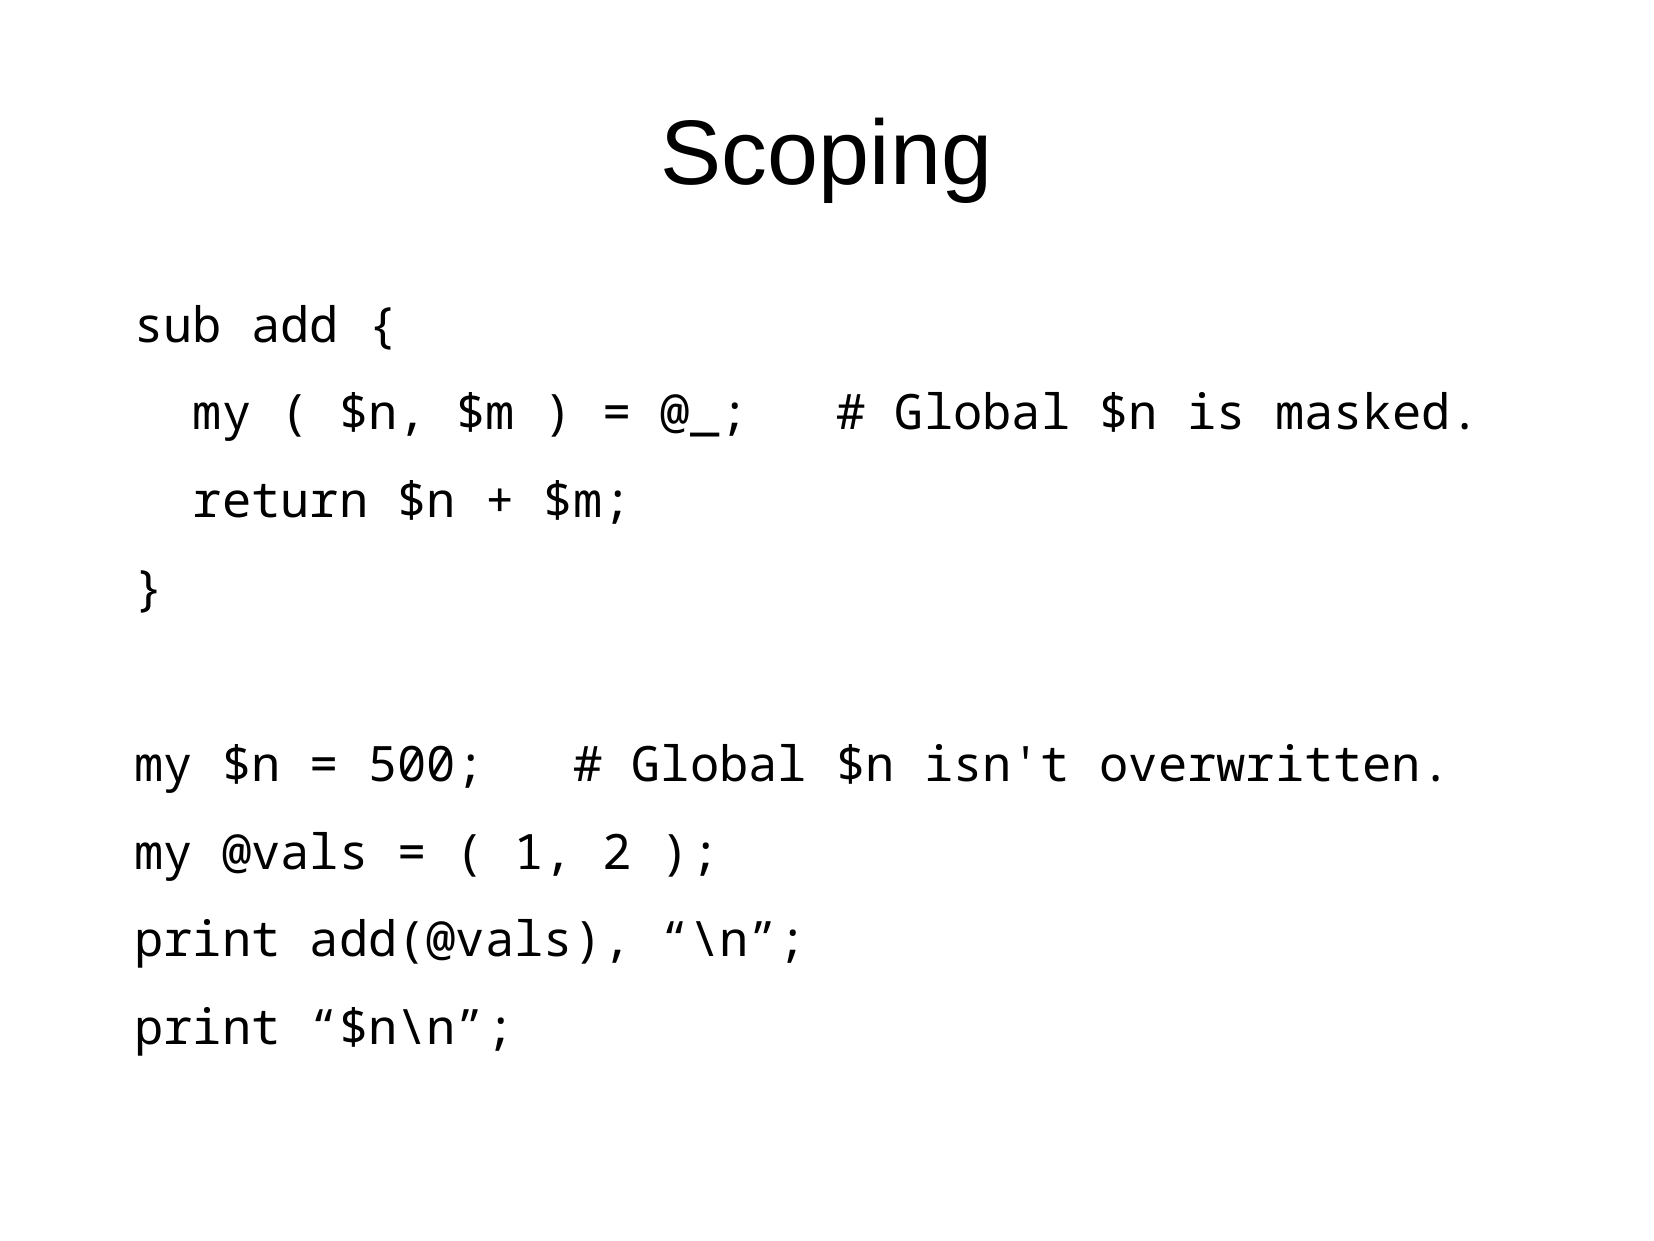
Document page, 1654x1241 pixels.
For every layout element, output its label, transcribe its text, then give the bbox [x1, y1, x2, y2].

title Scoping [82, 49, 1571, 257]
list sub add { my ( $n, $m ) = @_; # Global $n is masked. return $n + $m; } my $n = 500; # Global $n isn't overwritten. my @vals = ( 1, 2 ); print add(@vals), “\n”; print “$n\n”; [82, 290, 1571, 1066]
